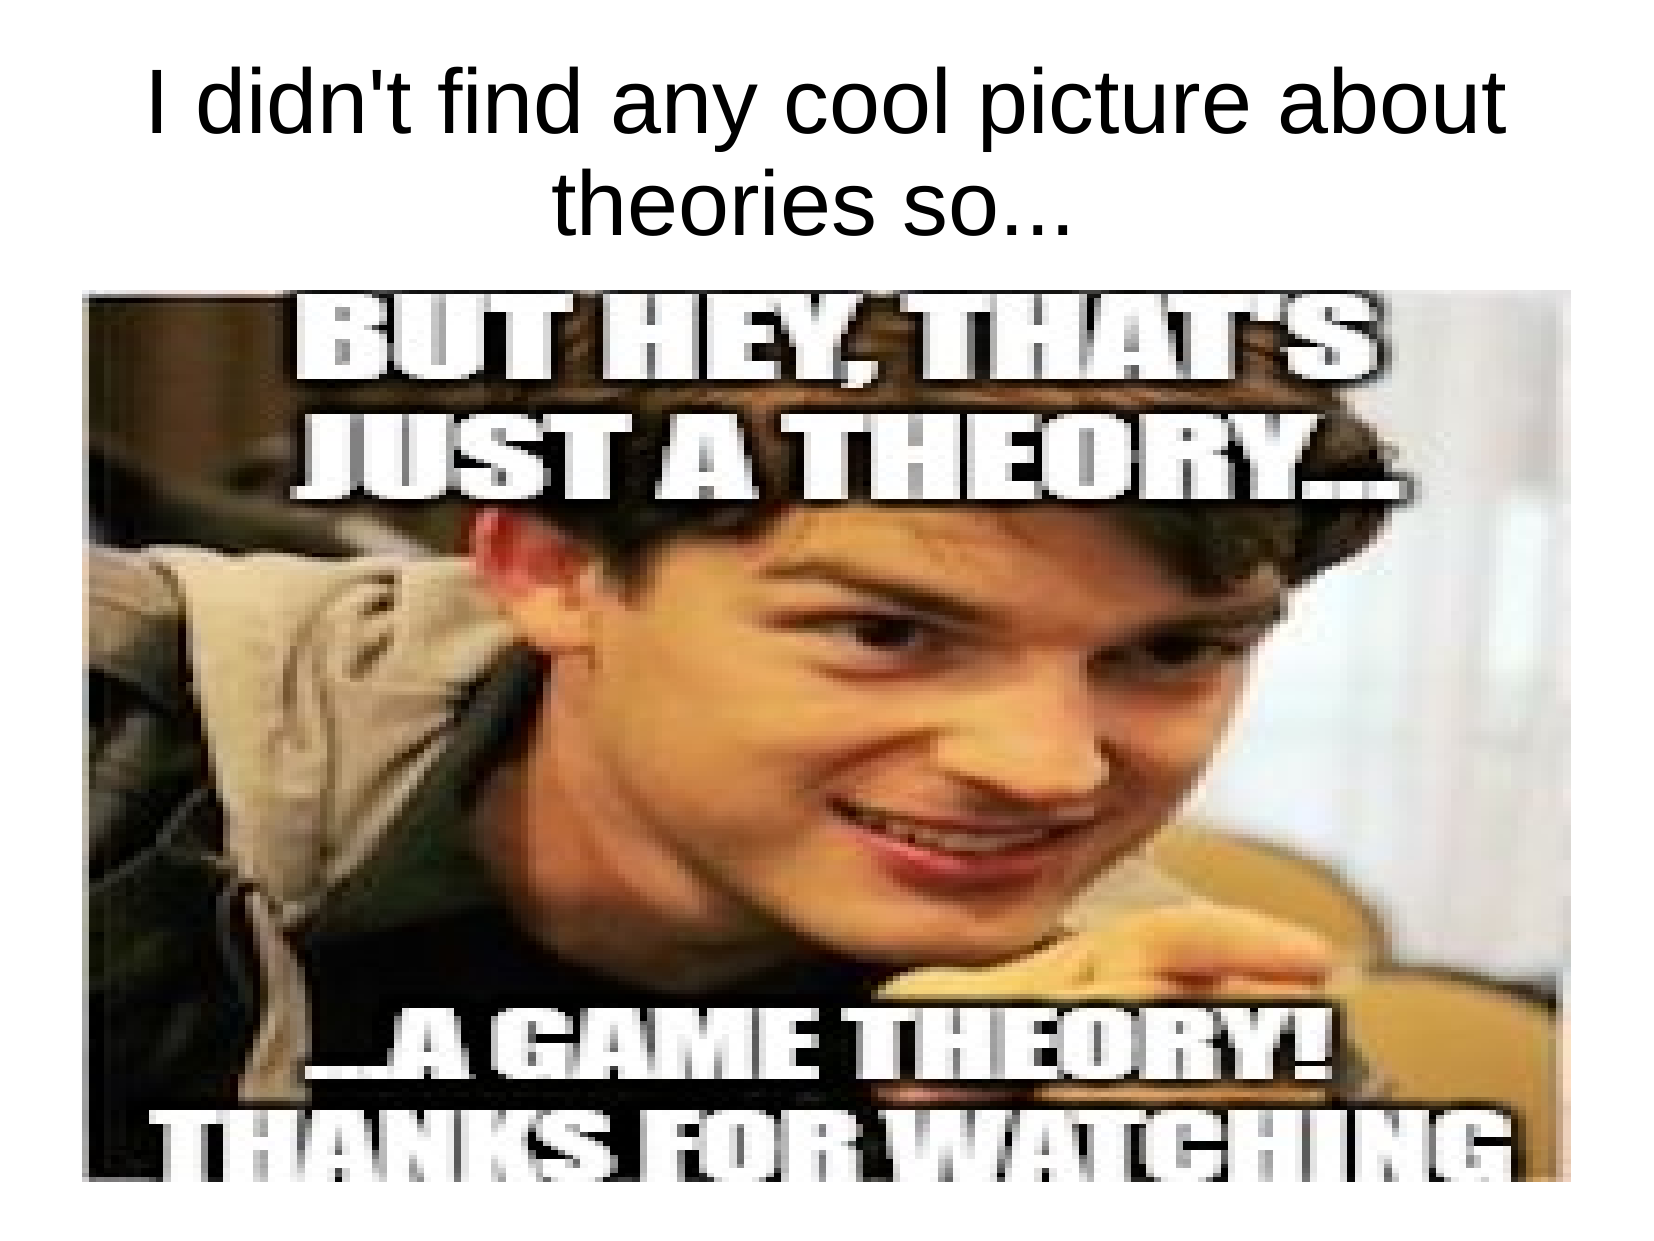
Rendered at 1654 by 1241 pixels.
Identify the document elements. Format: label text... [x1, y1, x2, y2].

picture [82, 290, 1571, 1182]
title I didn't find any cool picture about theories so... [82, 49, 1571, 257]
